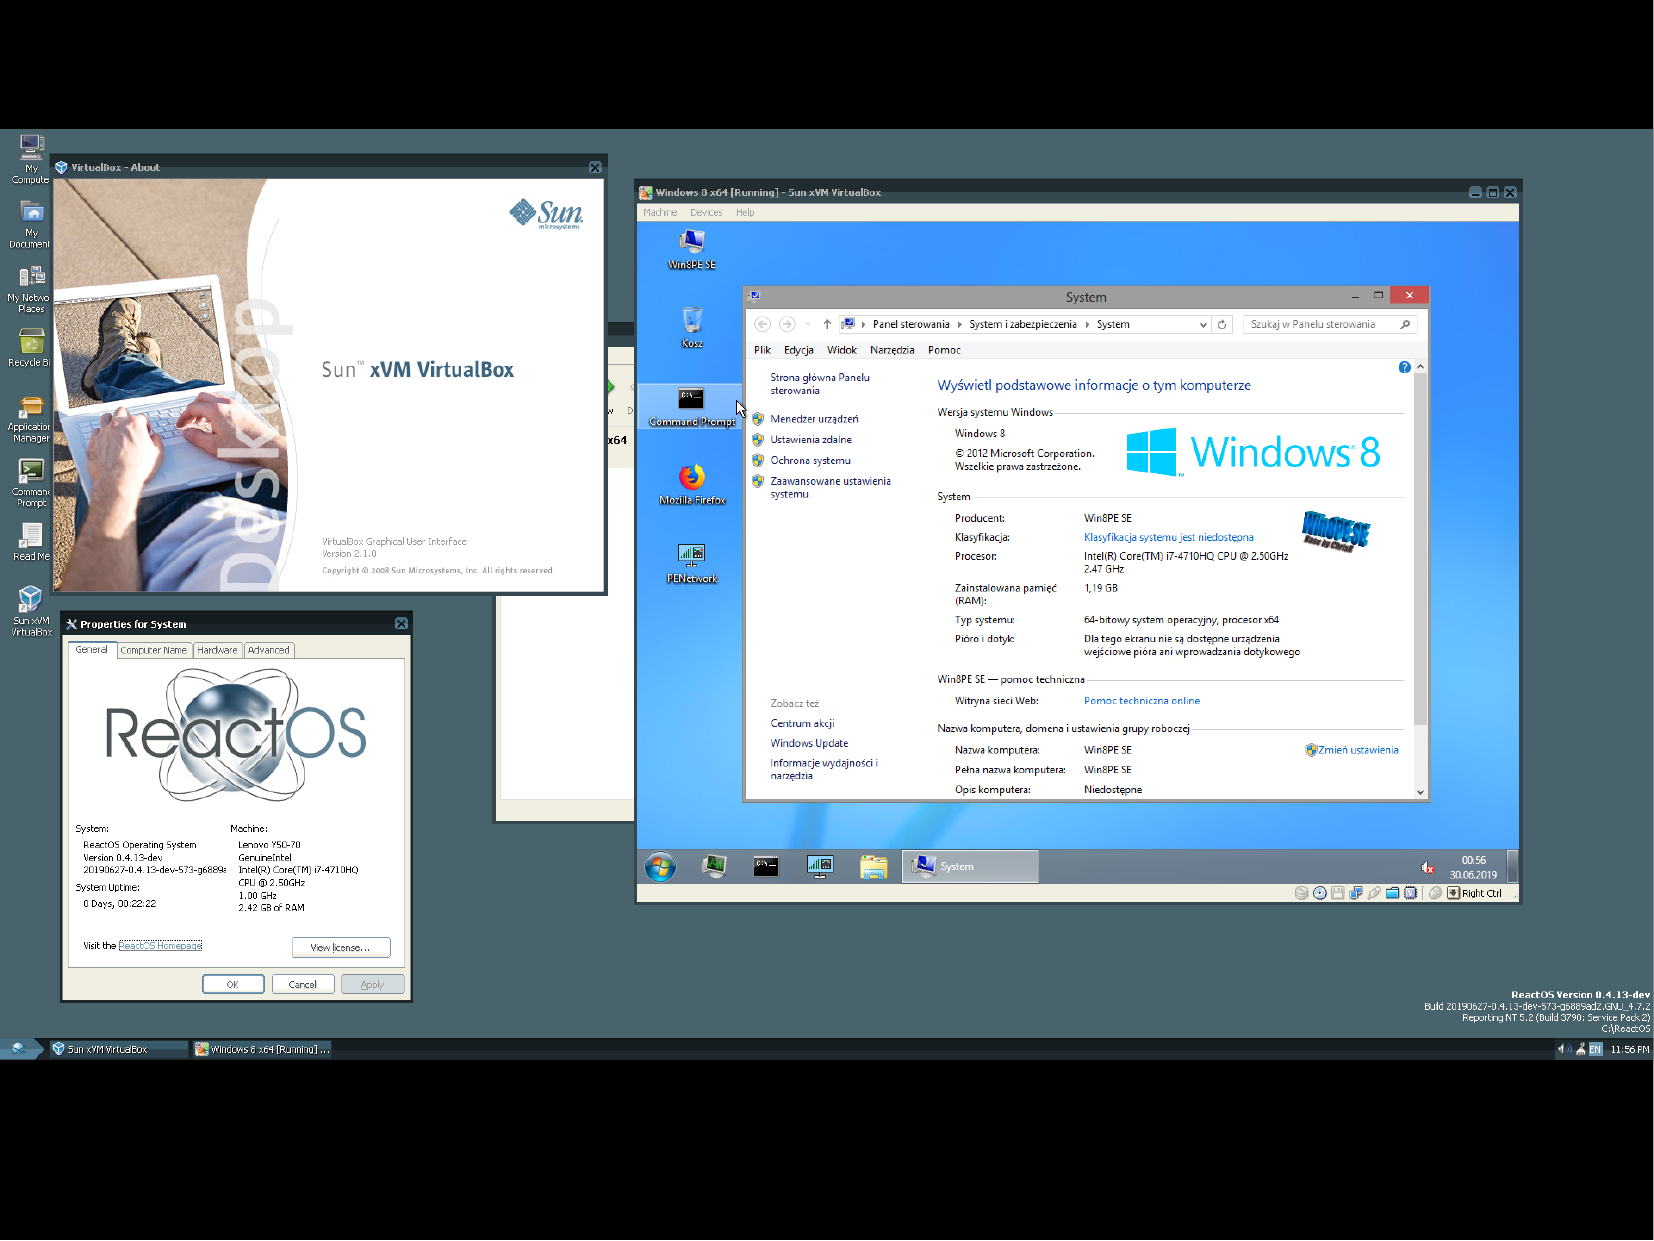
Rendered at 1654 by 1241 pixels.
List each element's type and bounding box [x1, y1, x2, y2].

picture [0, 129, 1654, 1060]
